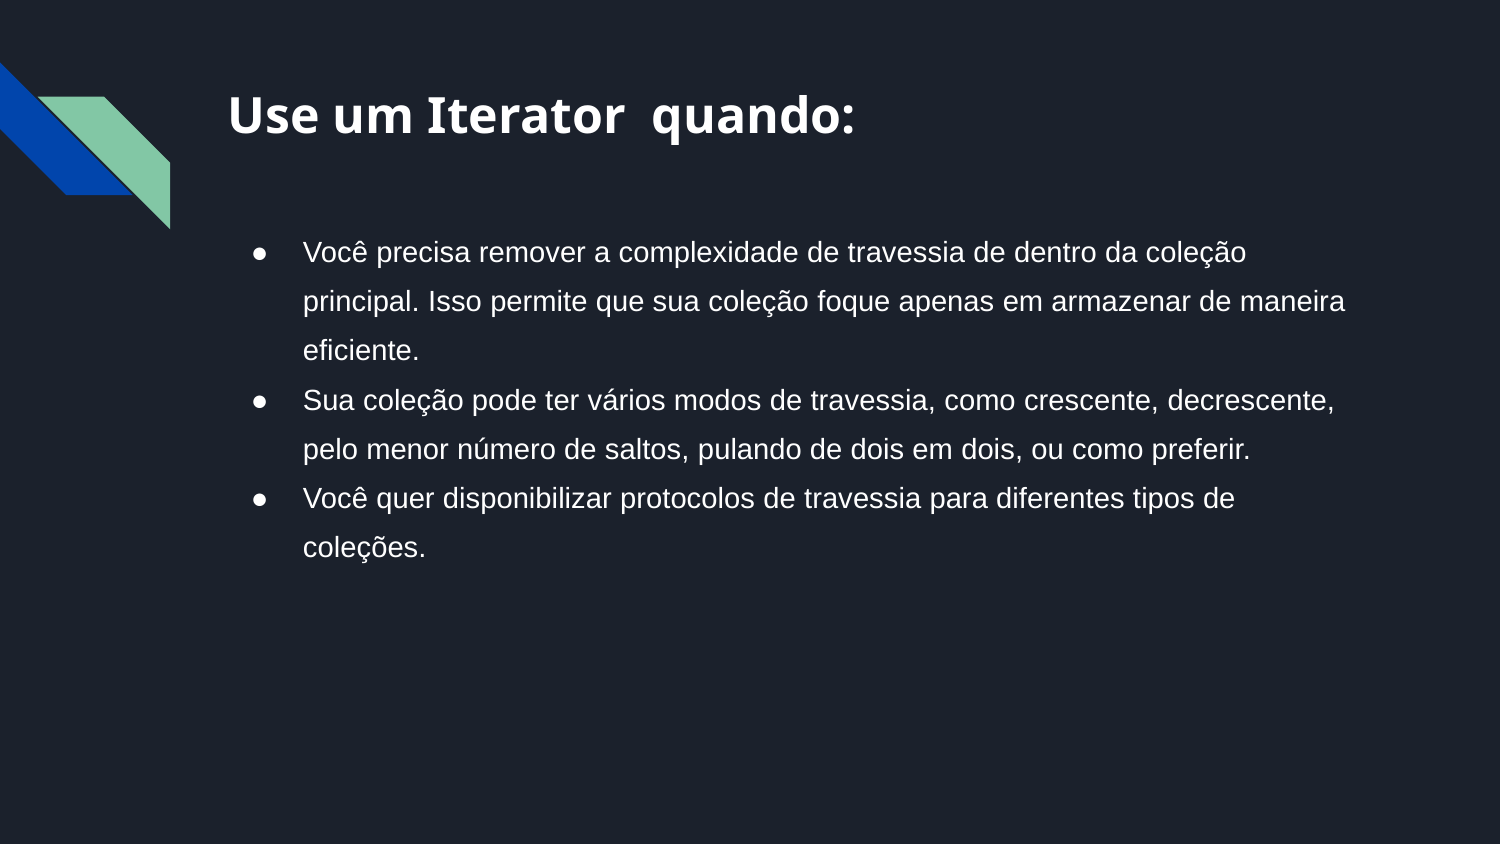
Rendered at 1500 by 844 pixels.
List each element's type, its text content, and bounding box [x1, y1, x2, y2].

list Você precisa remover a complexidade de travessia de dentro da coleção principal. Isso permite que sua coleção foque apenas em armazenar de maneira eficiente. Sua coleção pode ter vários modos de travessia, como crescente, decrescente, pelo menor número de saltos, pulando de dois em dois, ou como preferir. Você quer disponibilizar protocolos de travessia para diferentes tipos de coleções. [212, 204, 1368, 770]
title Use um Iterator quando: [212, 64, 1368, 192]
